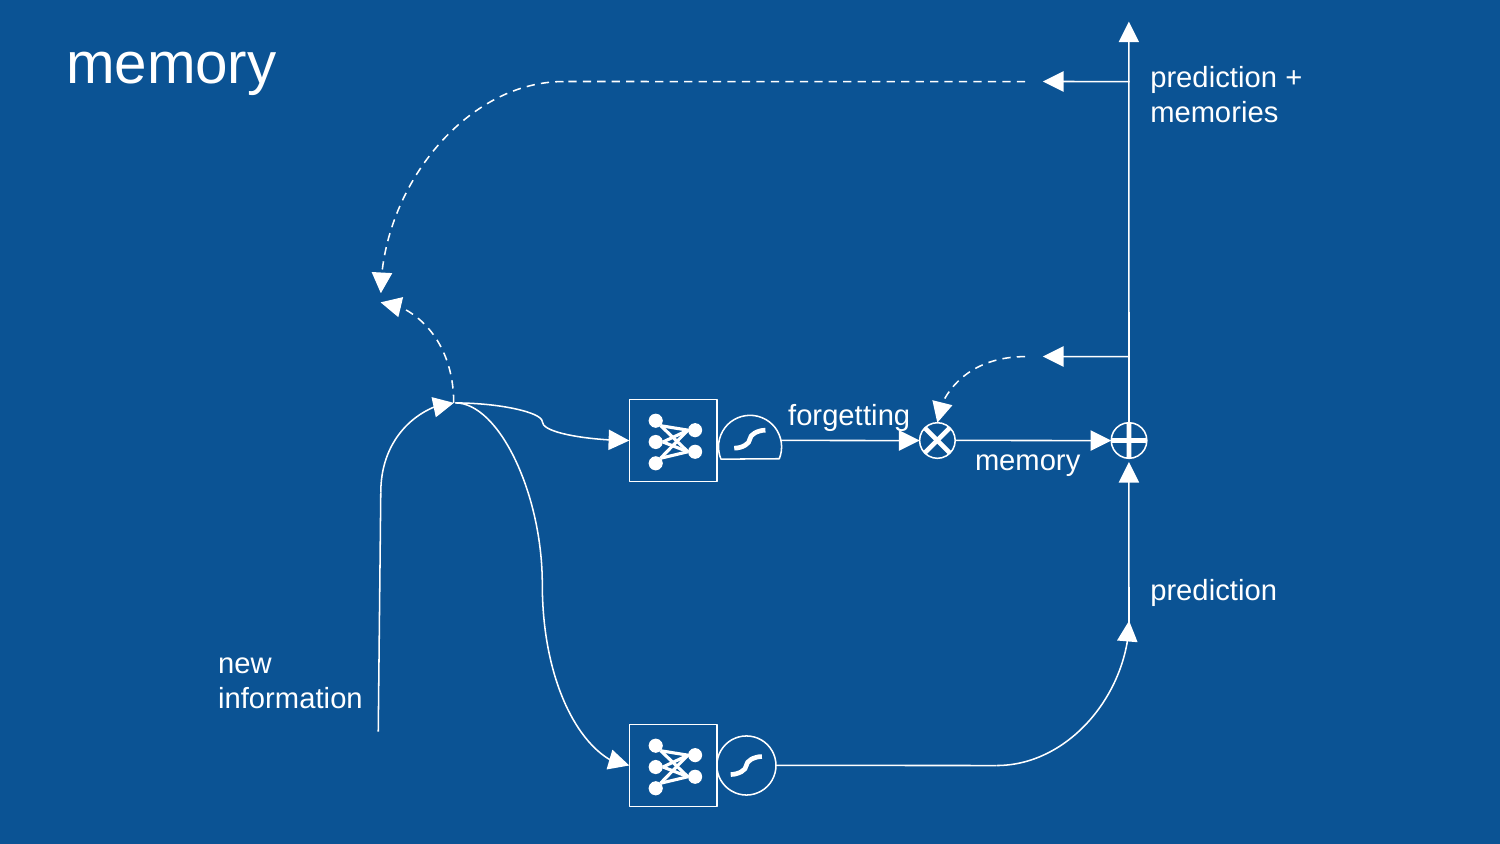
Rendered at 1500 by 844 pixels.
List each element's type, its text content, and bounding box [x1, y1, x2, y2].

text_box prediction [1135, 555, 1305, 622]
text_box [688, 748, 703, 763]
text_box [648, 738, 663, 753]
text_box memory [959, 426, 1099, 493]
text_box [648, 759, 663, 775]
text_box prediction + memories [1135, 43, 1333, 110]
text_box [688, 444, 703, 459]
text_box [688, 769, 703, 784]
text_box [688, 423, 703, 438]
title memory [51, 10, 396, 427]
text_box [648, 434, 663, 450]
text_box new information [203, 629, 384, 748]
text_box [648, 781, 663, 796]
text_box forgetting [773, 380, 930, 447]
text_box [648, 413, 663, 428]
text_box [648, 456, 663, 471]
